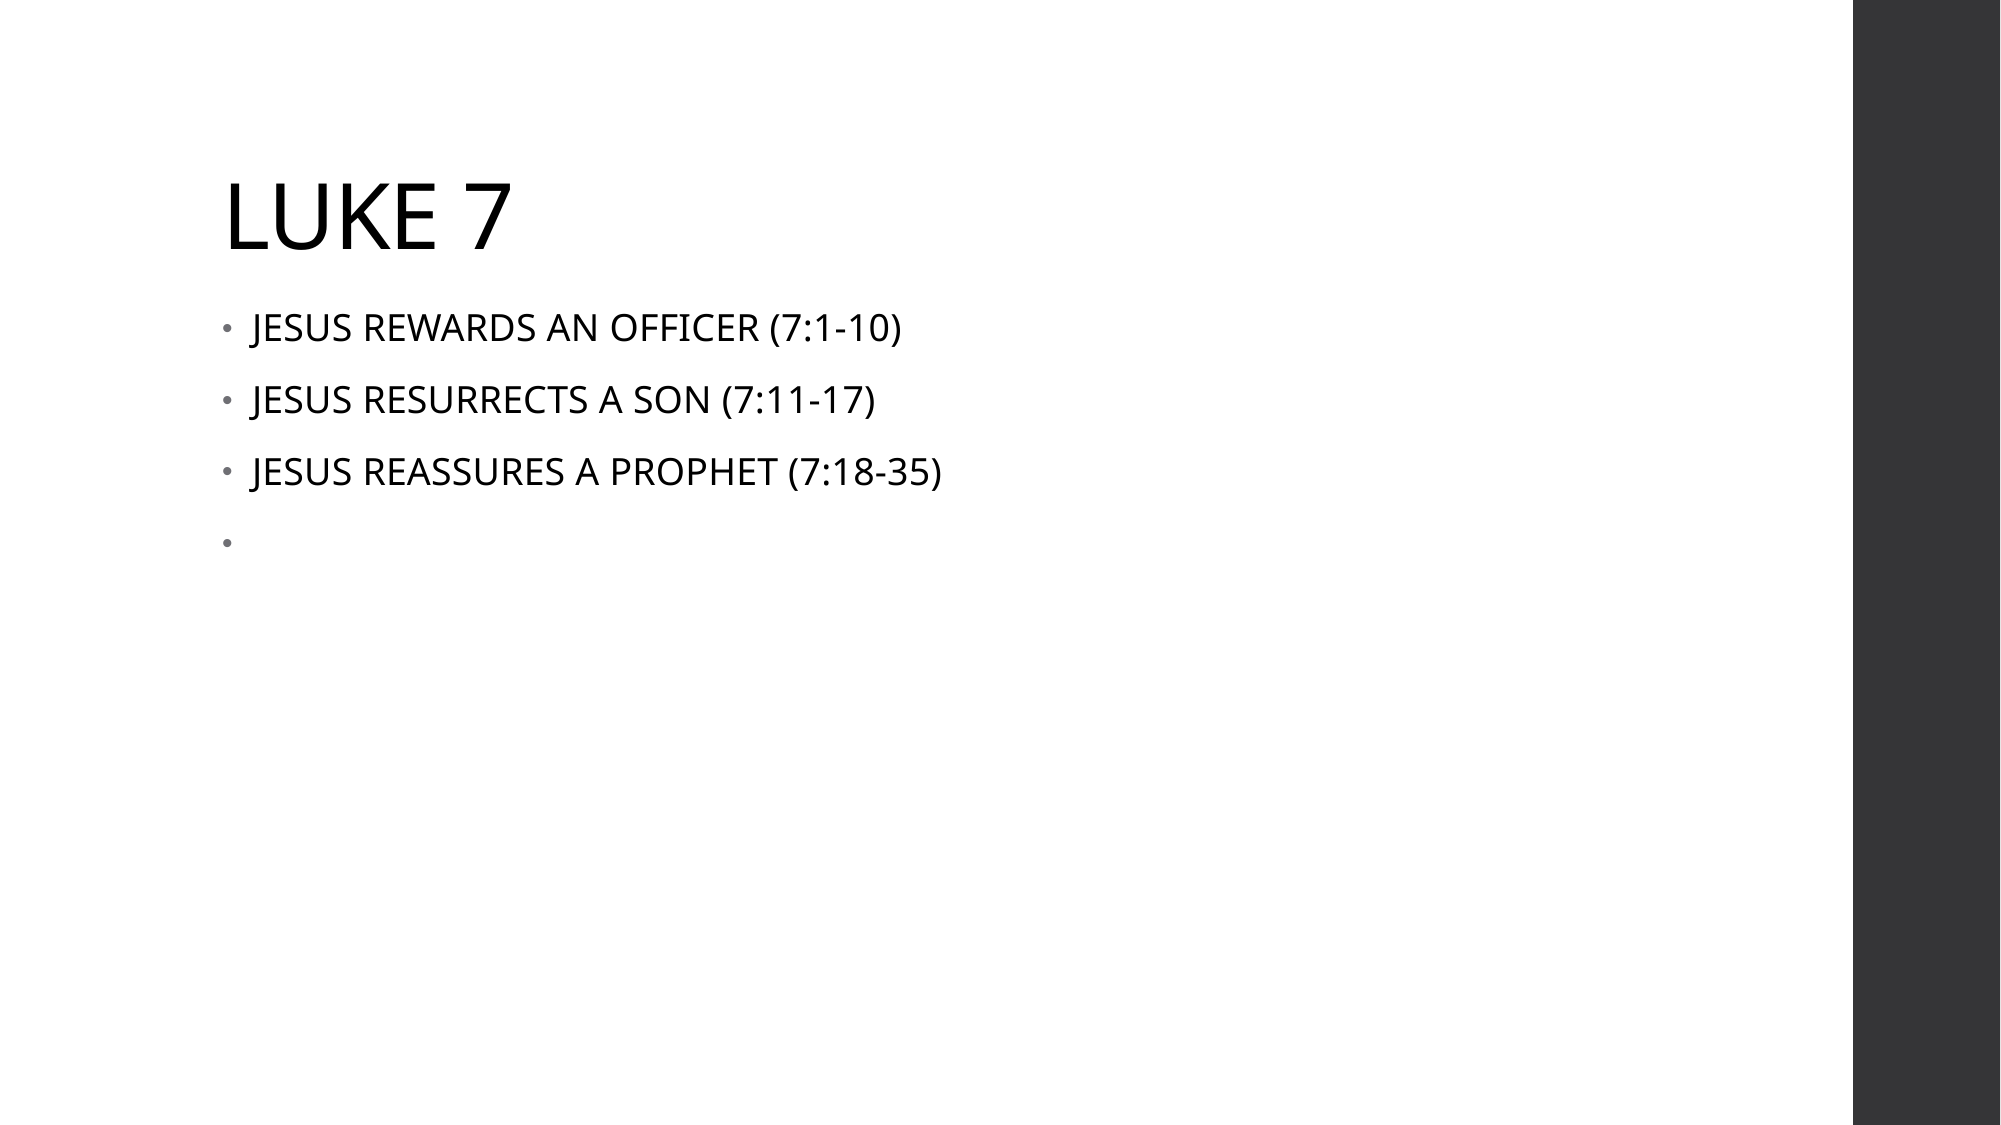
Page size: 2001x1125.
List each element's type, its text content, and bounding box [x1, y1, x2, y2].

list JESUS REWARDS AN OFFICER (7:1-10) JESUS RESURRECTS A SON (7:11-17) JESUS REASSURES A PROPHET (7:18-35) [206, 299, 1617, 1014]
title LUKE 7 [206, 60, 1797, 278]
